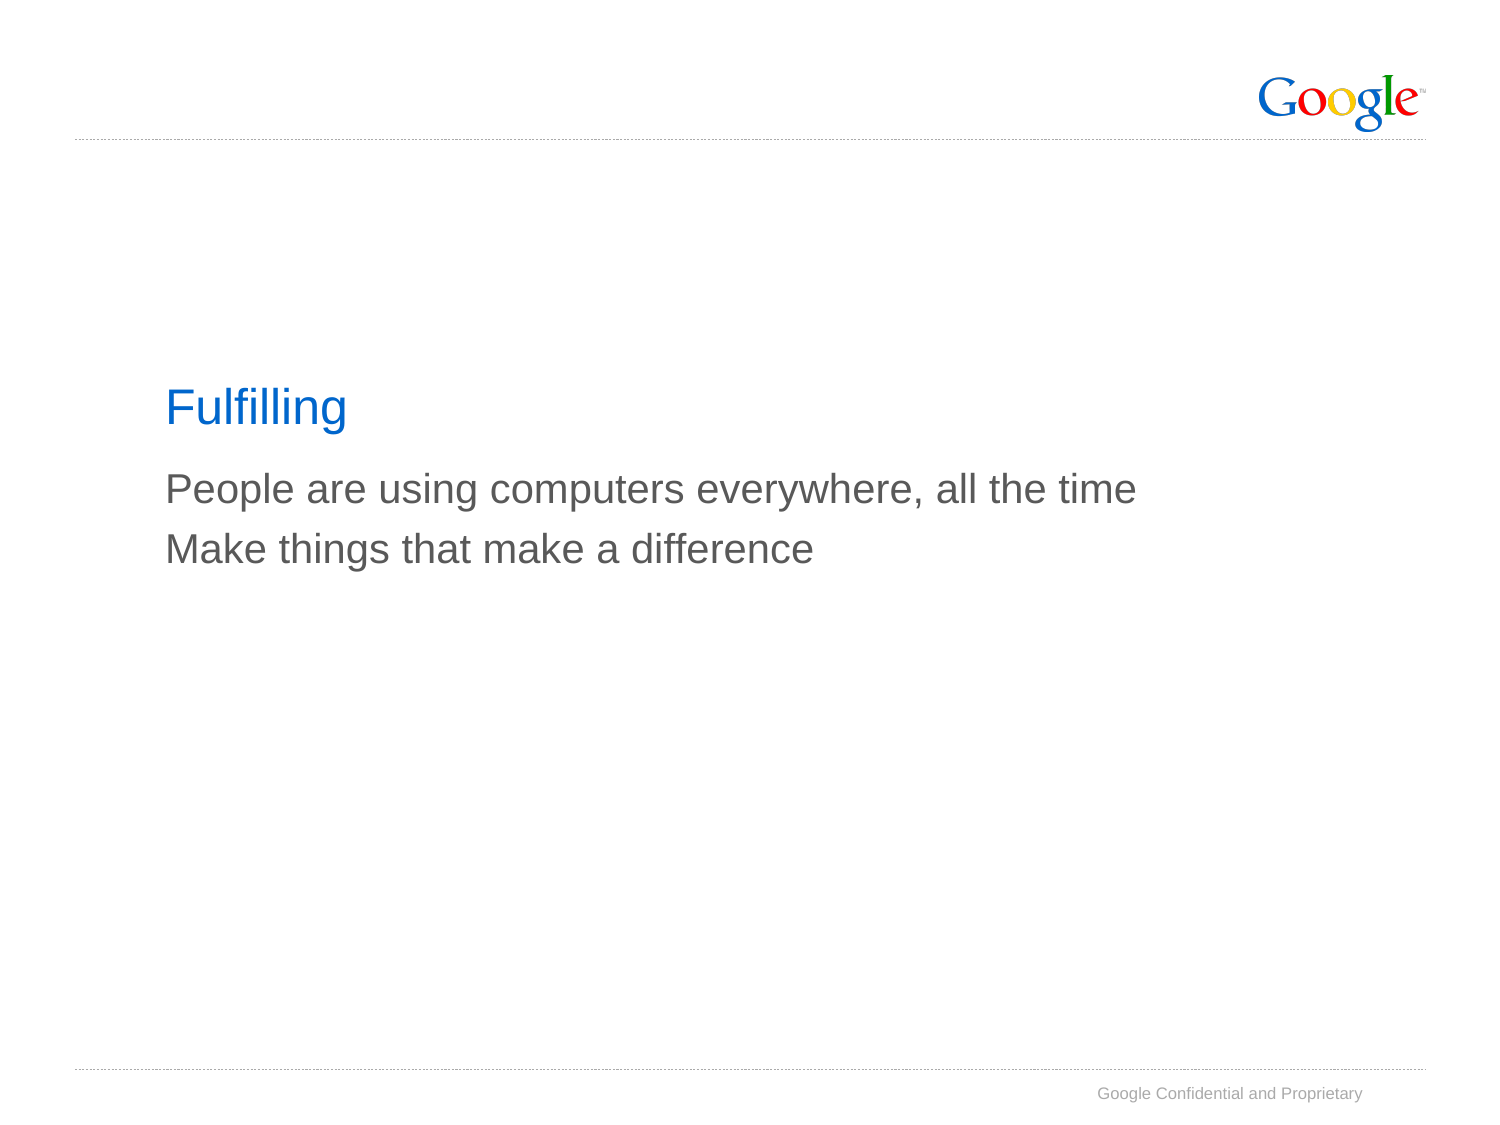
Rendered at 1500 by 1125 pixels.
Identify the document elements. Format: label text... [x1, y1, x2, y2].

picture [1259, 75, 1426, 132]
title Fulfilling [150, 253, 1351, 443]
list People are using computers everywhere, all the time Make things that make a difference [150, 454, 1351, 1035]
